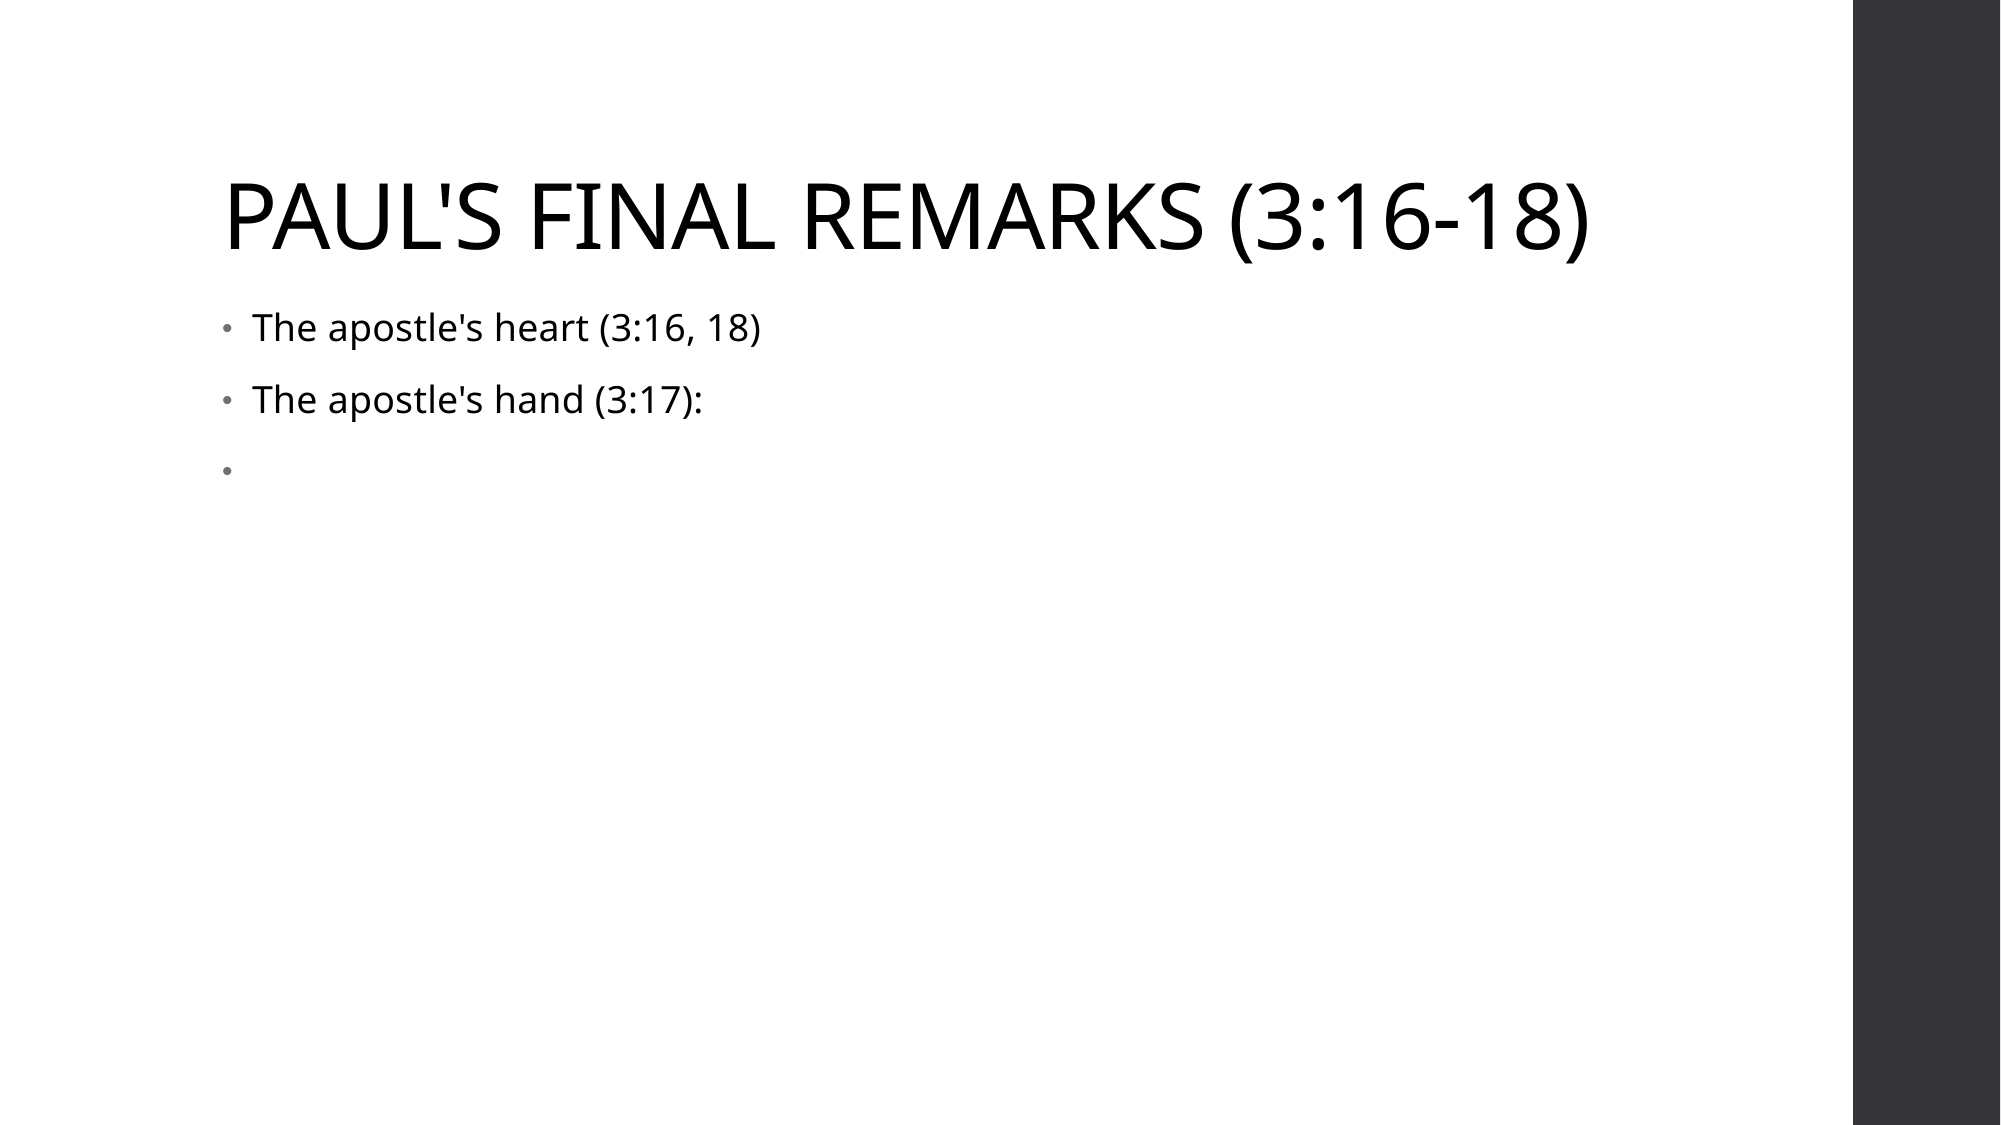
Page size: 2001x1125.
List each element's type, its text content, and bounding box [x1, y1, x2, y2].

list The apostle's heart (3:16, 18) The apostle's hand (3:17): [206, 299, 1617, 1014]
title PAUL'S FINAL REMARKS (3:16-18) [206, 60, 1797, 278]
